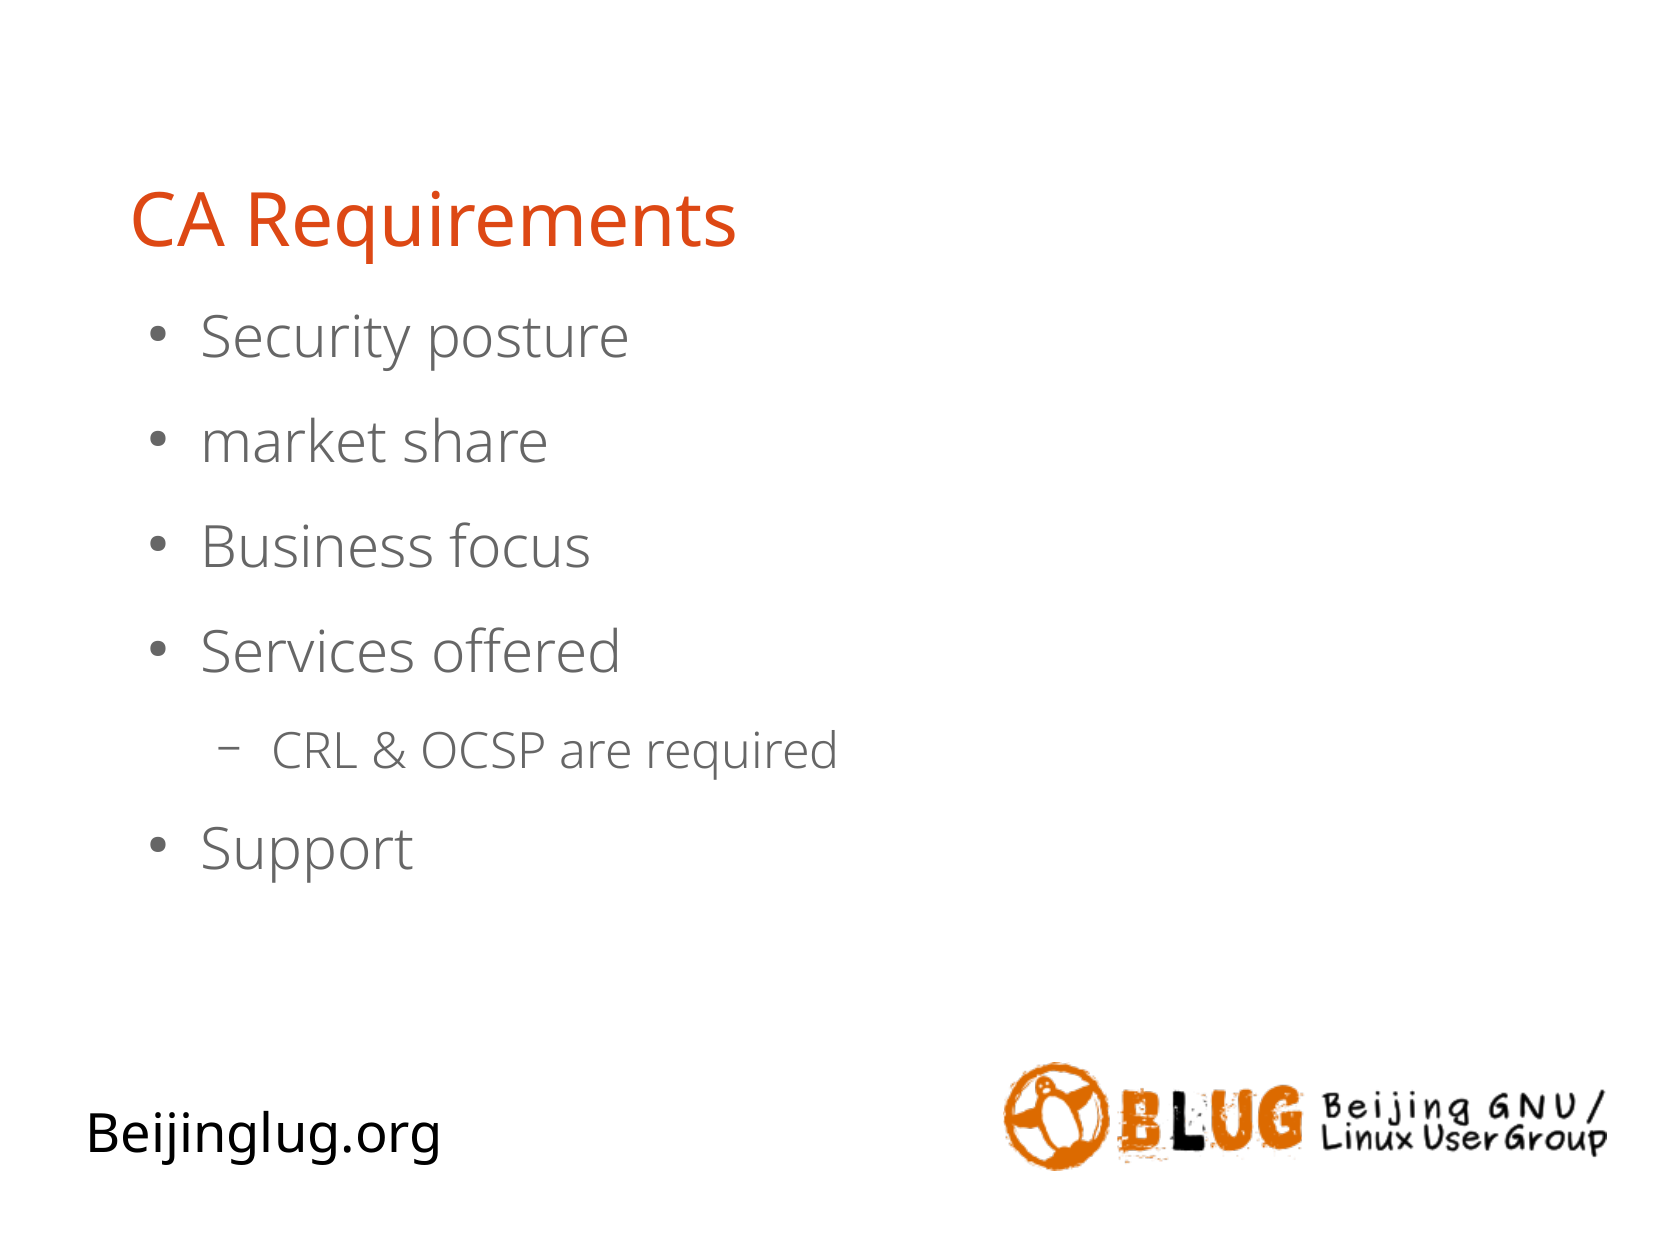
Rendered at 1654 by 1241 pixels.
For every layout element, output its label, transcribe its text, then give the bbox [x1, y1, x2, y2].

title CA Requirements [129, 153, 1518, 281]
picture [1003, 1062, 1607, 1171]
list Security posture market share Business focus Services offered CRL & OCSP are required Support [129, 295, 1518, 1010]
